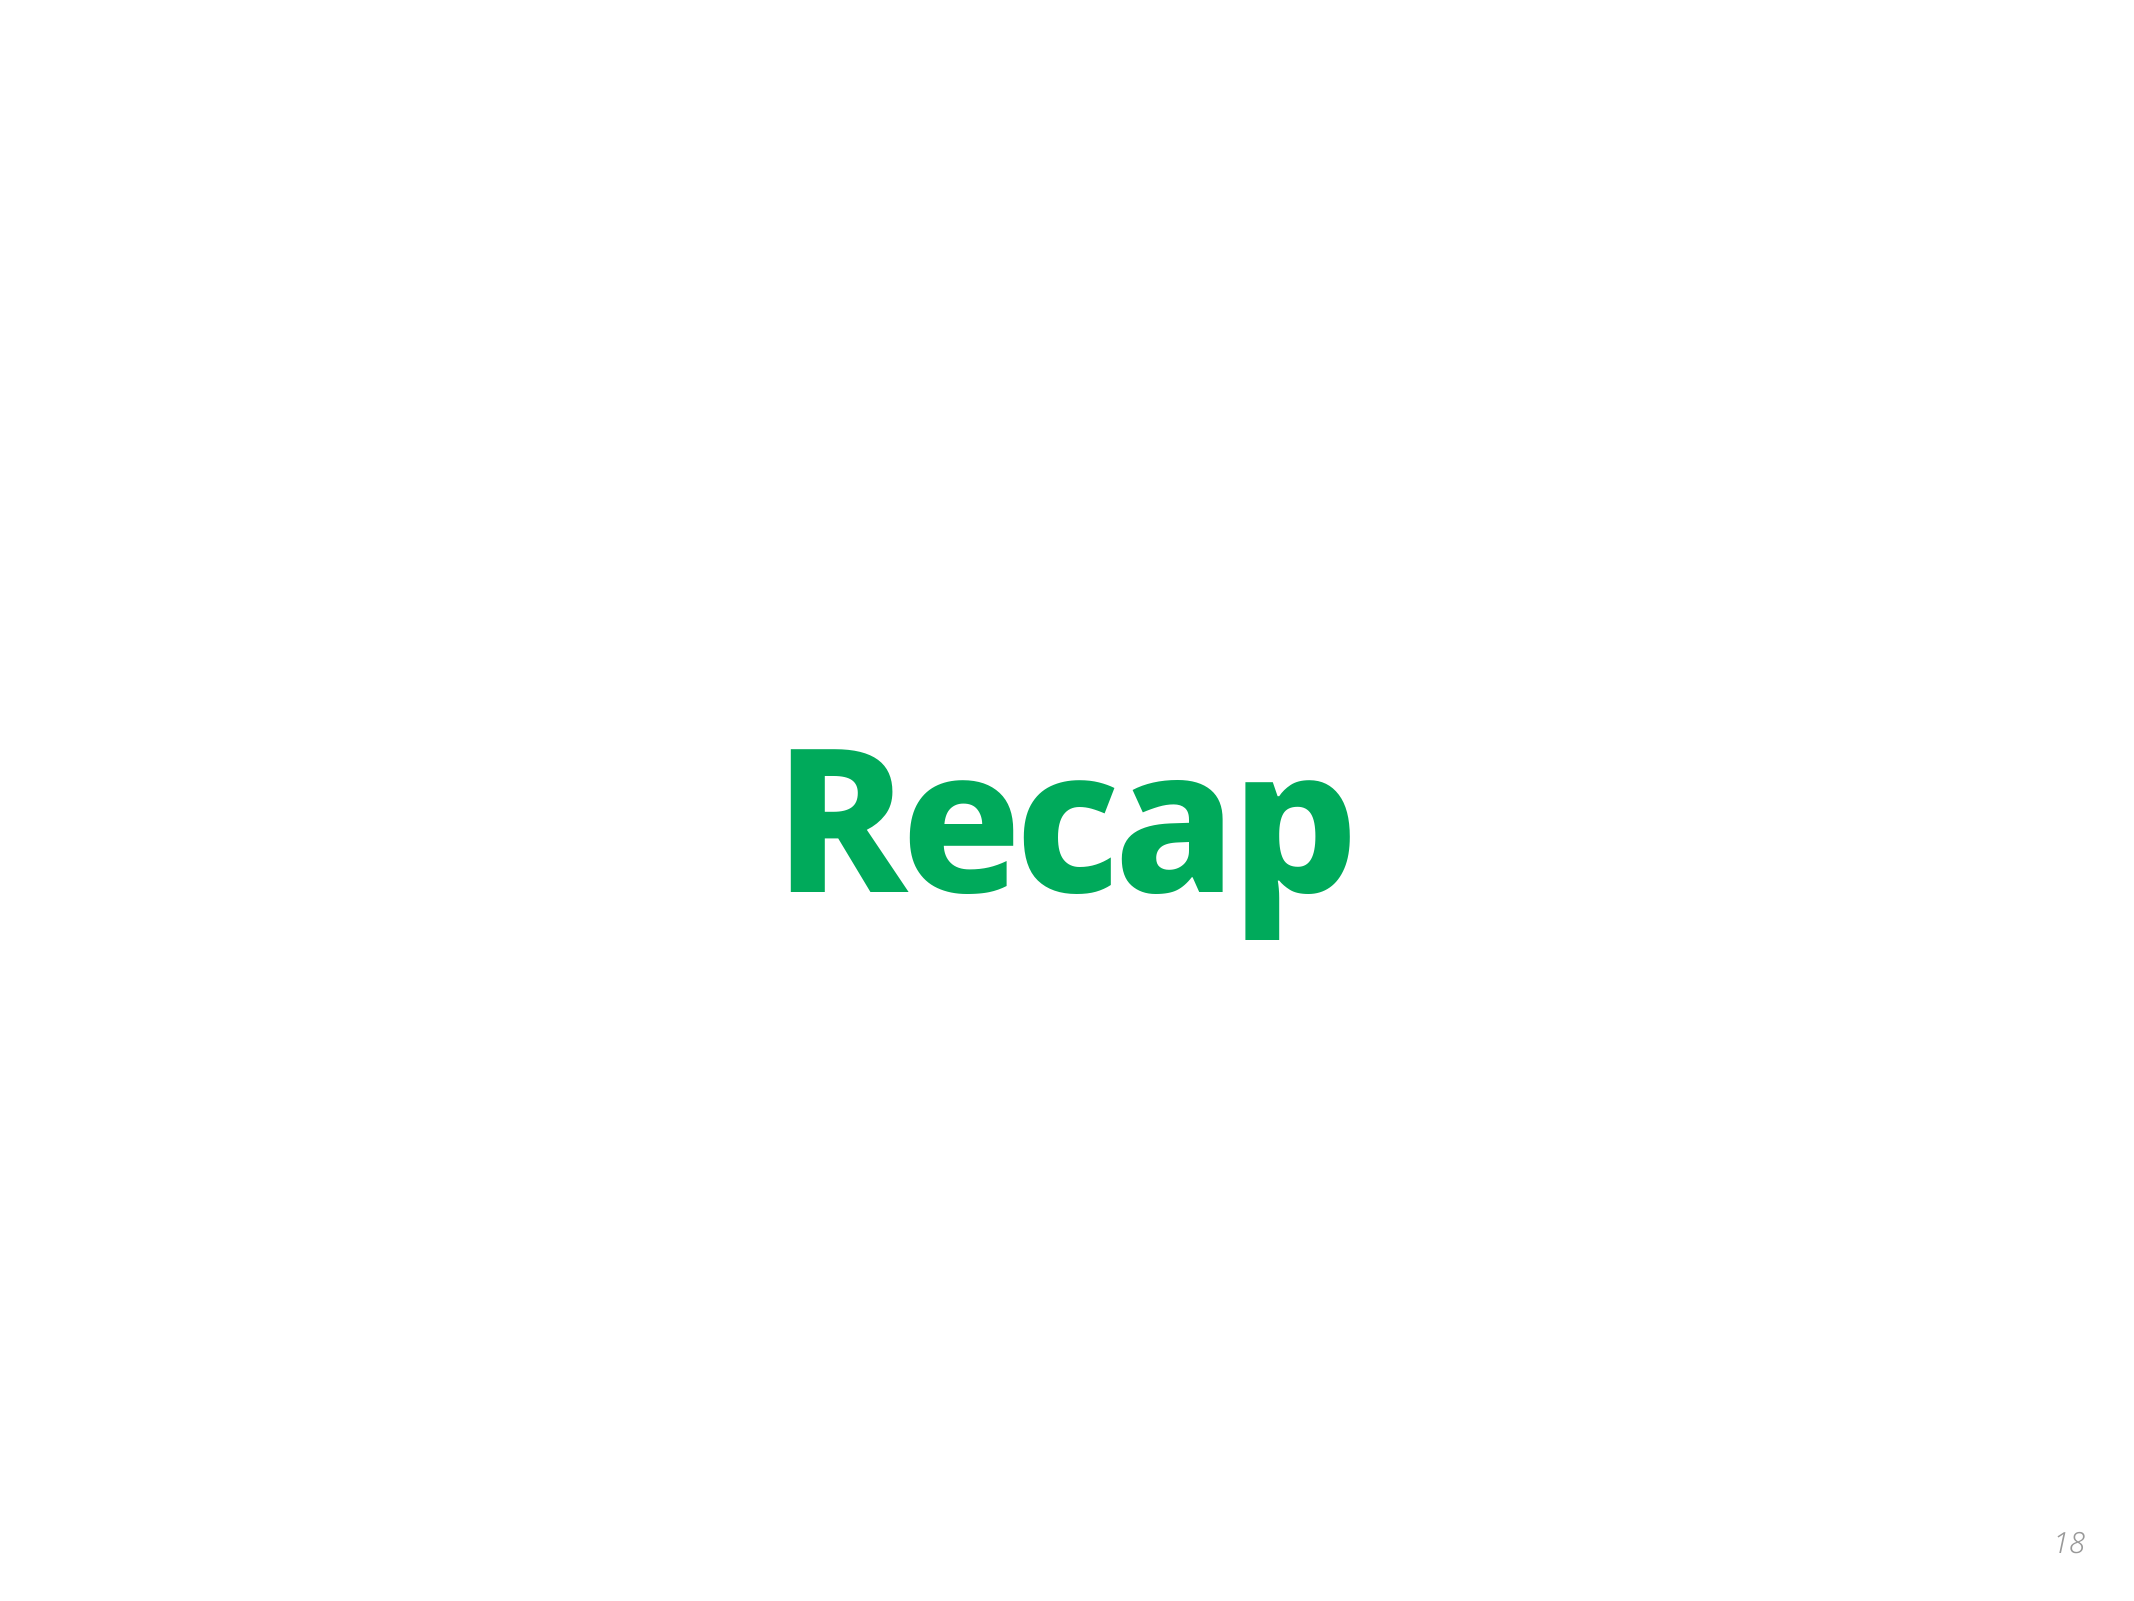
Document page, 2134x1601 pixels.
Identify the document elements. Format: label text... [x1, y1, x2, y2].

title Recap [88, 189, 2045, 926]
